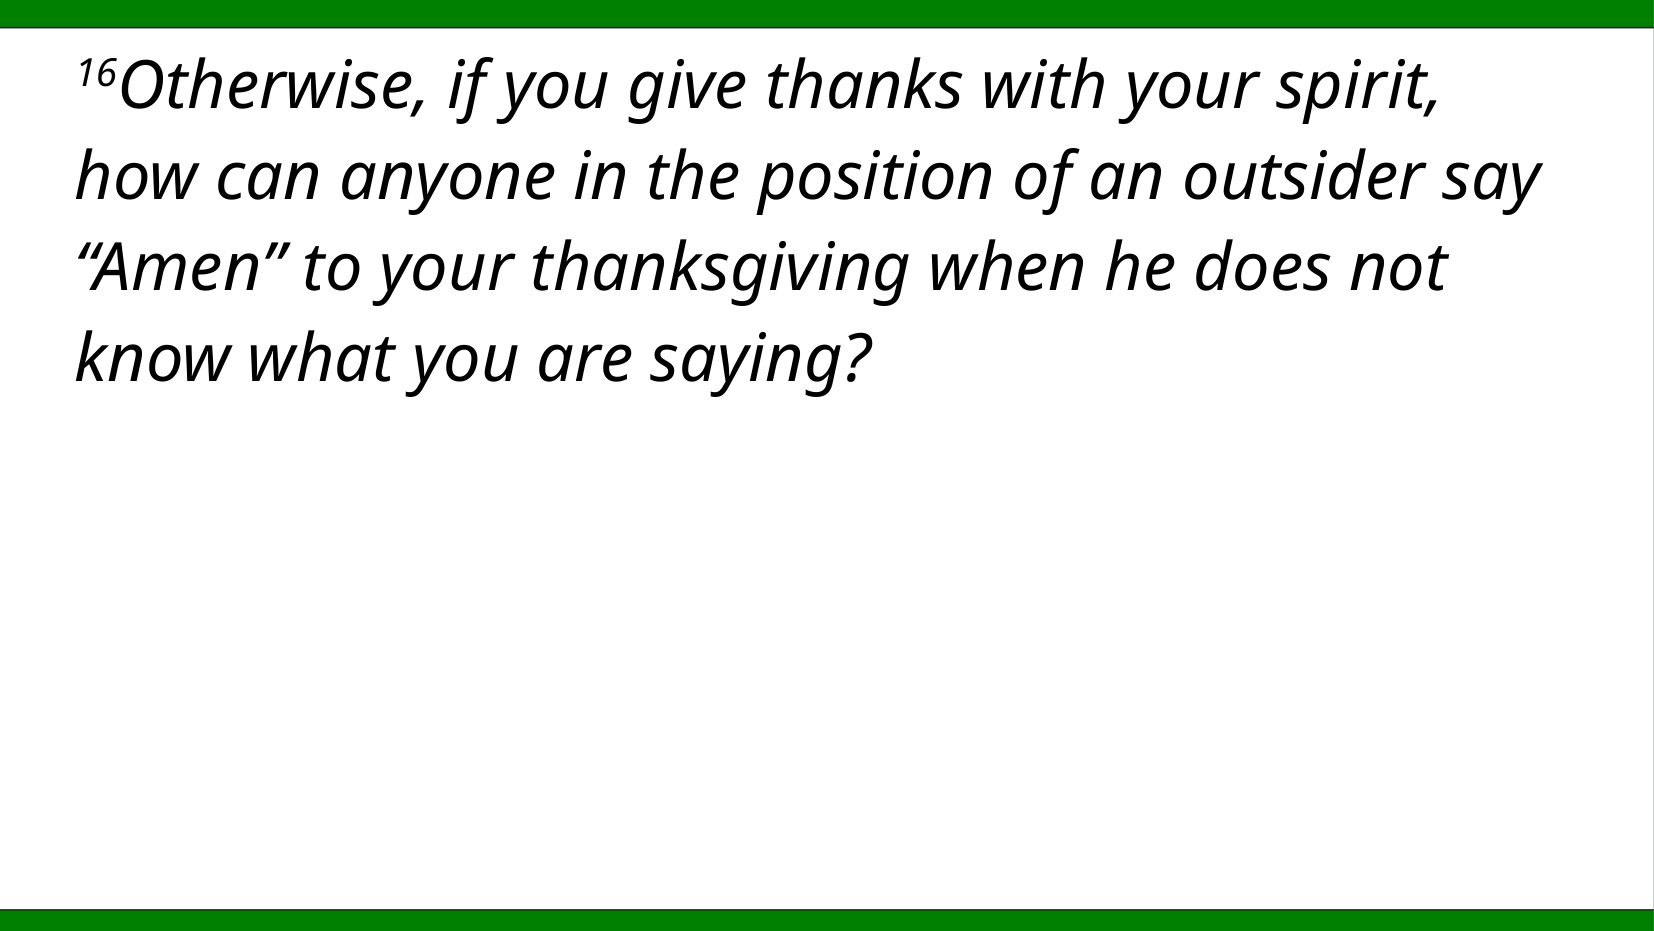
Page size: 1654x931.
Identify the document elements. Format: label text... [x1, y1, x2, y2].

text_box 16Otherwise, if you give thanks with your spirit, how can anyone in the position of an outsider say “Amen” to your thanksgiving when he does not know what you are saying? [60, 30, 1591, 400]
picture [0, 0, 1654, 931]
